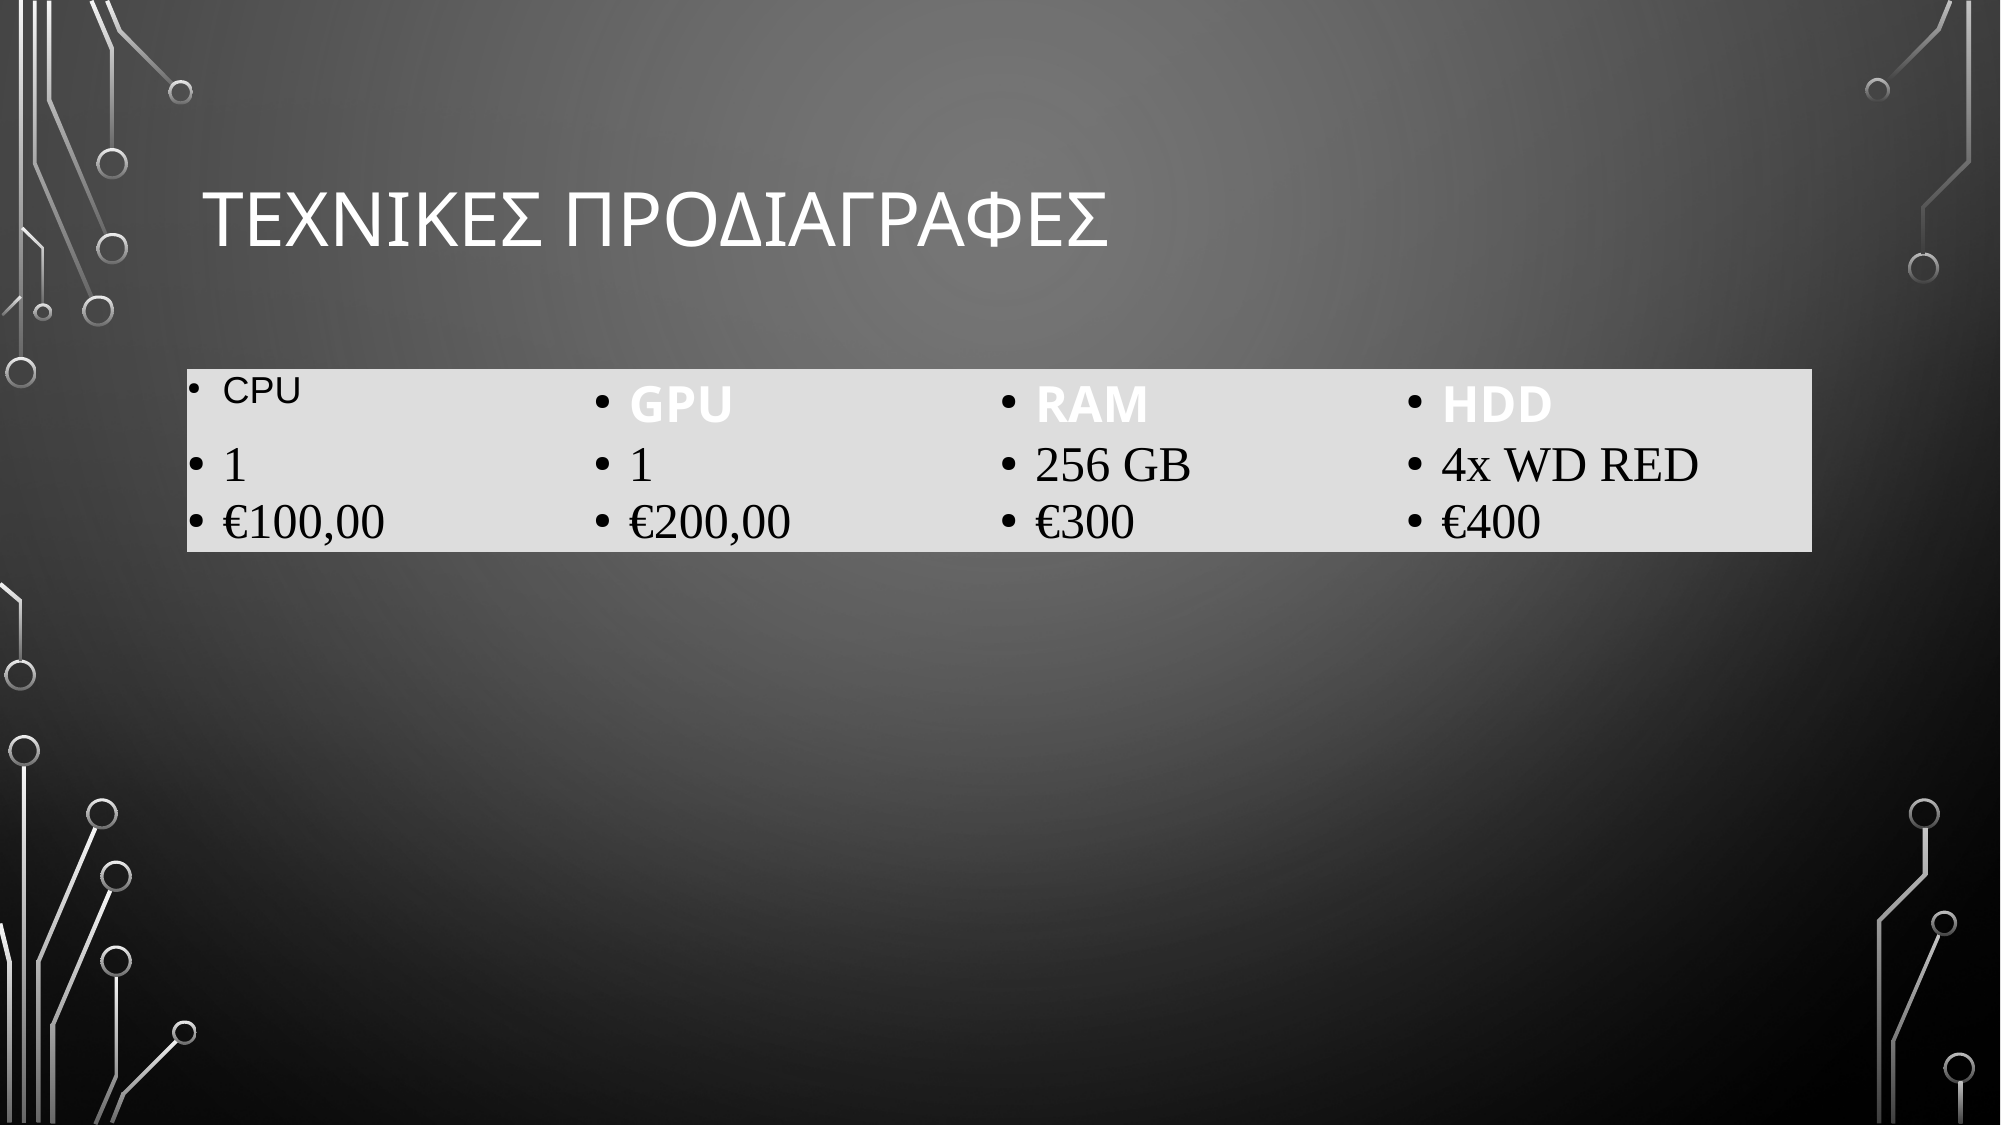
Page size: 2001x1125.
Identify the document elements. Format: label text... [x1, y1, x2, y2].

table_cell €200,00 [594, 494, 1000, 552]
table_cell €400 [1406, 494, 1812, 552]
title Τεχνικεσ προδιαγραφεσ [187, 101, 1813, 344]
table_cell 256 GB [1000, 437, 1406, 494]
table_header RAM [1000, 369, 1406, 437]
table_header HDD [1406, 369, 1812, 437]
table_header GPU [594, 369, 1000, 437]
table_cell 1 [187, 437, 594, 494]
table_cell €300 [1000, 494, 1406, 552]
table_header CPU [187, 369, 594, 437]
table_cell 4x WD RED [1406, 437, 1812, 494]
table_cell €100,00 [187, 494, 594, 552]
table_cell 1 [594, 437, 1000, 494]
